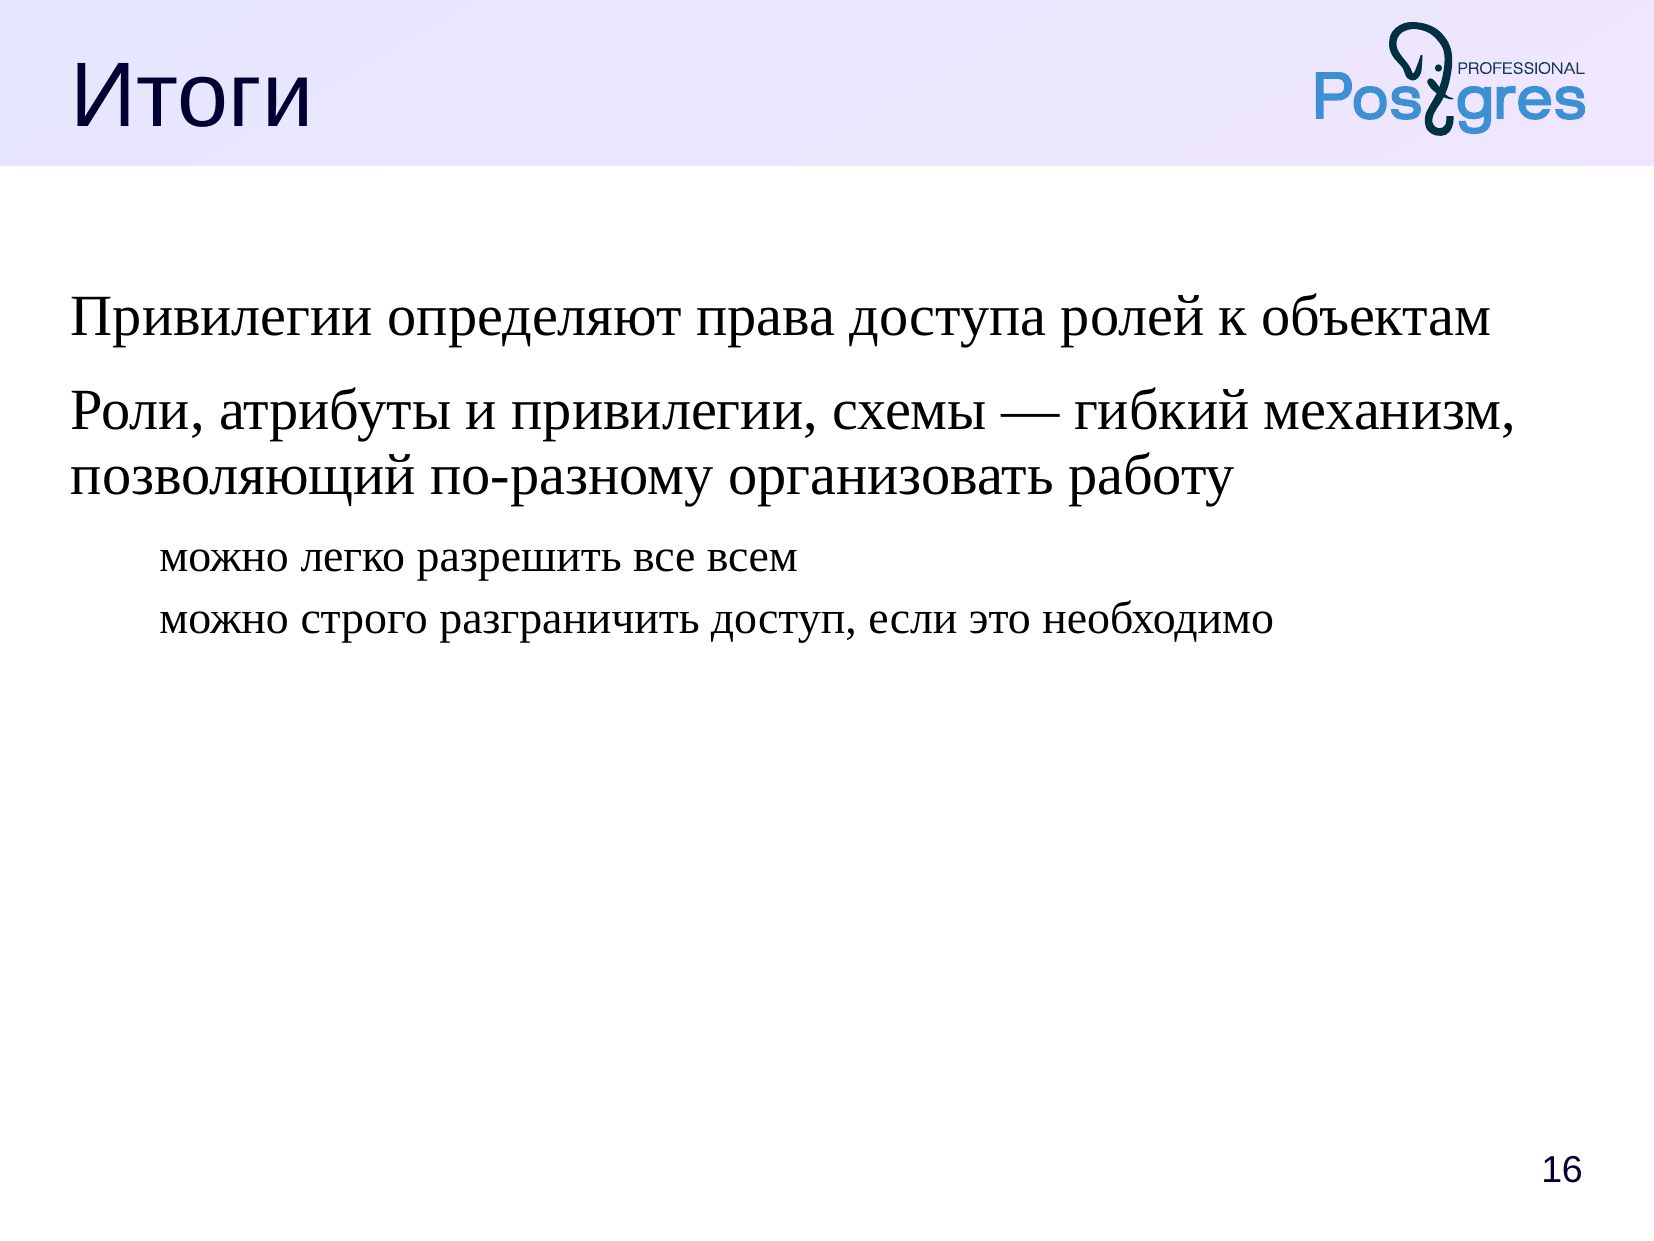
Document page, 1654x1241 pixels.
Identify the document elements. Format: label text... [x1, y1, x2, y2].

list Привилегии определяют права доступа ролей к объектам Роли, атрибуты и привилегии, схемы — гибкий механизм, позволяющий по-разному организовать работу можно легко разрешить все всем можно строго разграничить доступ, если это необходимо [70, 283, 1583, 1134]
title Итоги [70, 43, 1241, 147]
